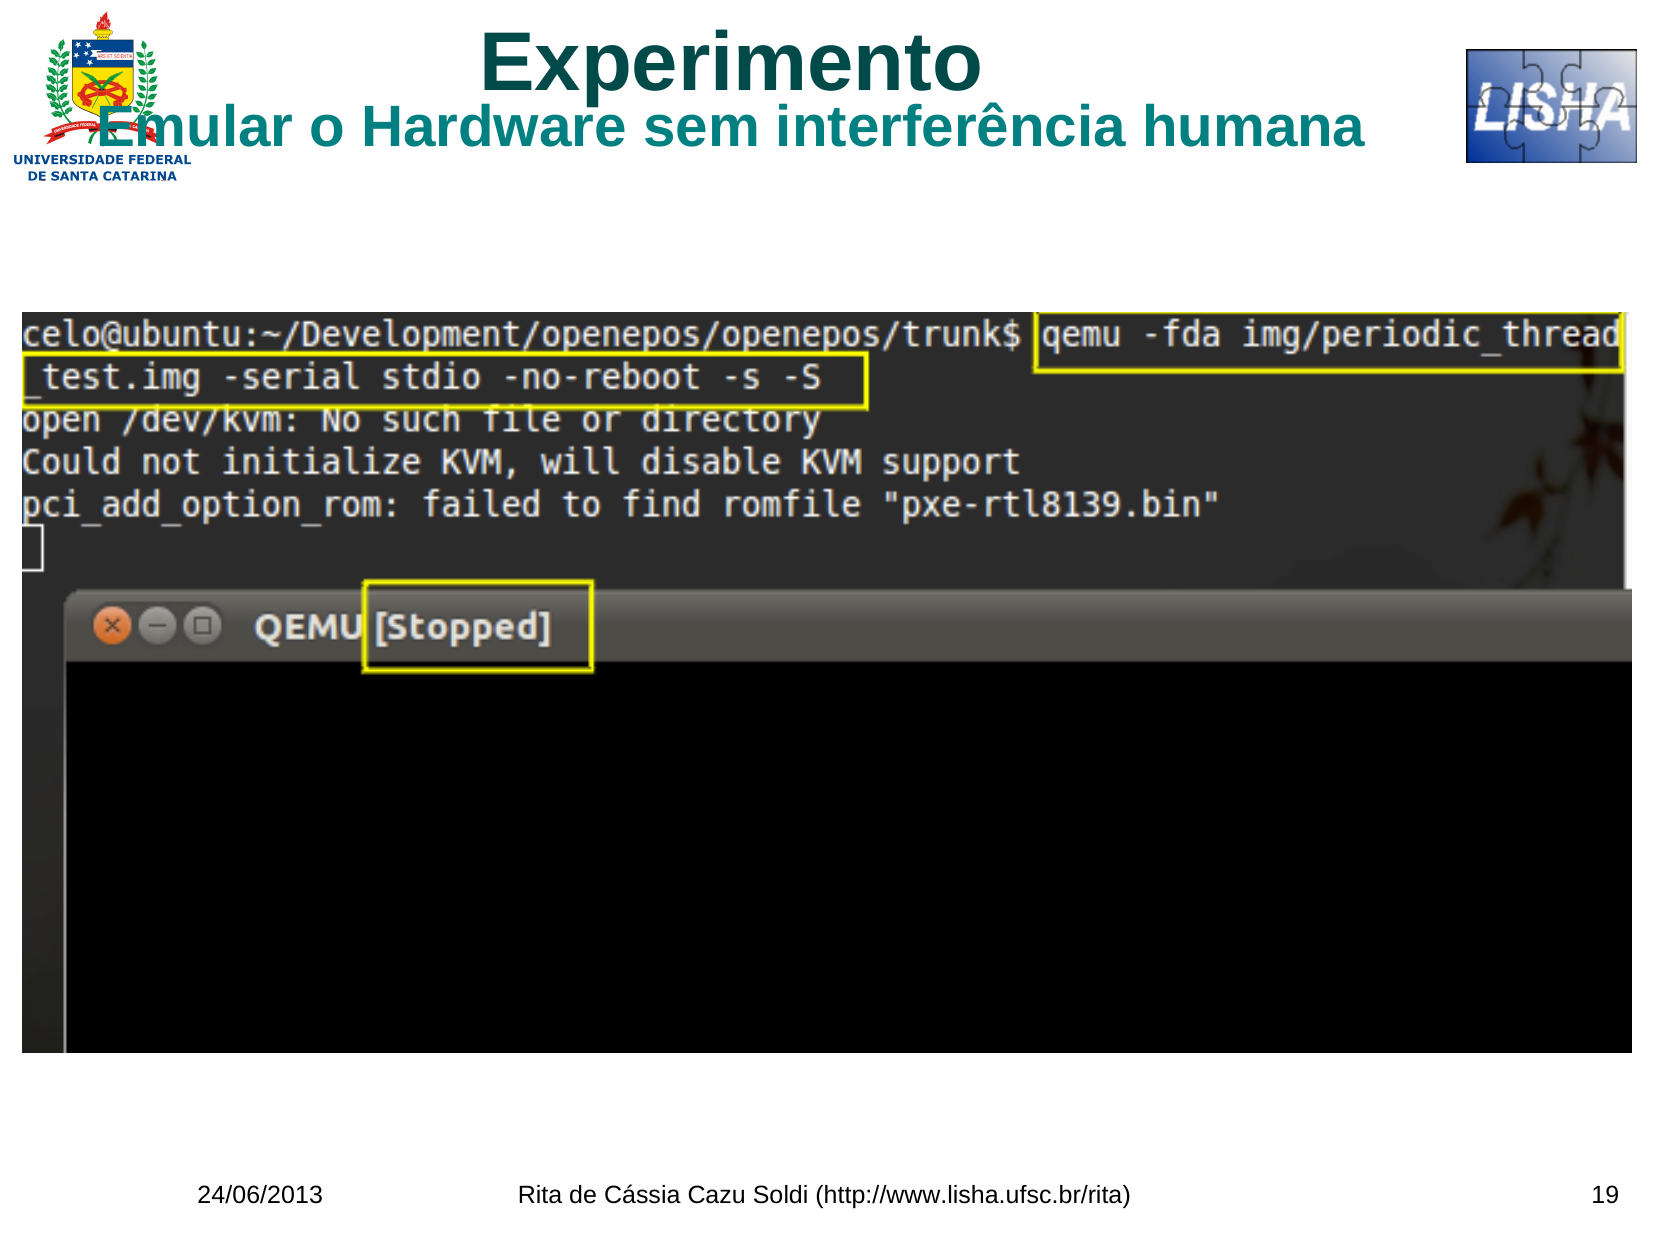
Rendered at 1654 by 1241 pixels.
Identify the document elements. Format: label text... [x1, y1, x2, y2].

picture [13, 6, 191, 181]
picture [22, 312, 1632, 1053]
picture [1466, 49, 1637, 163]
title Experimento Emular o Hardware sem interferência humana [37, 9, 1426, 178]
